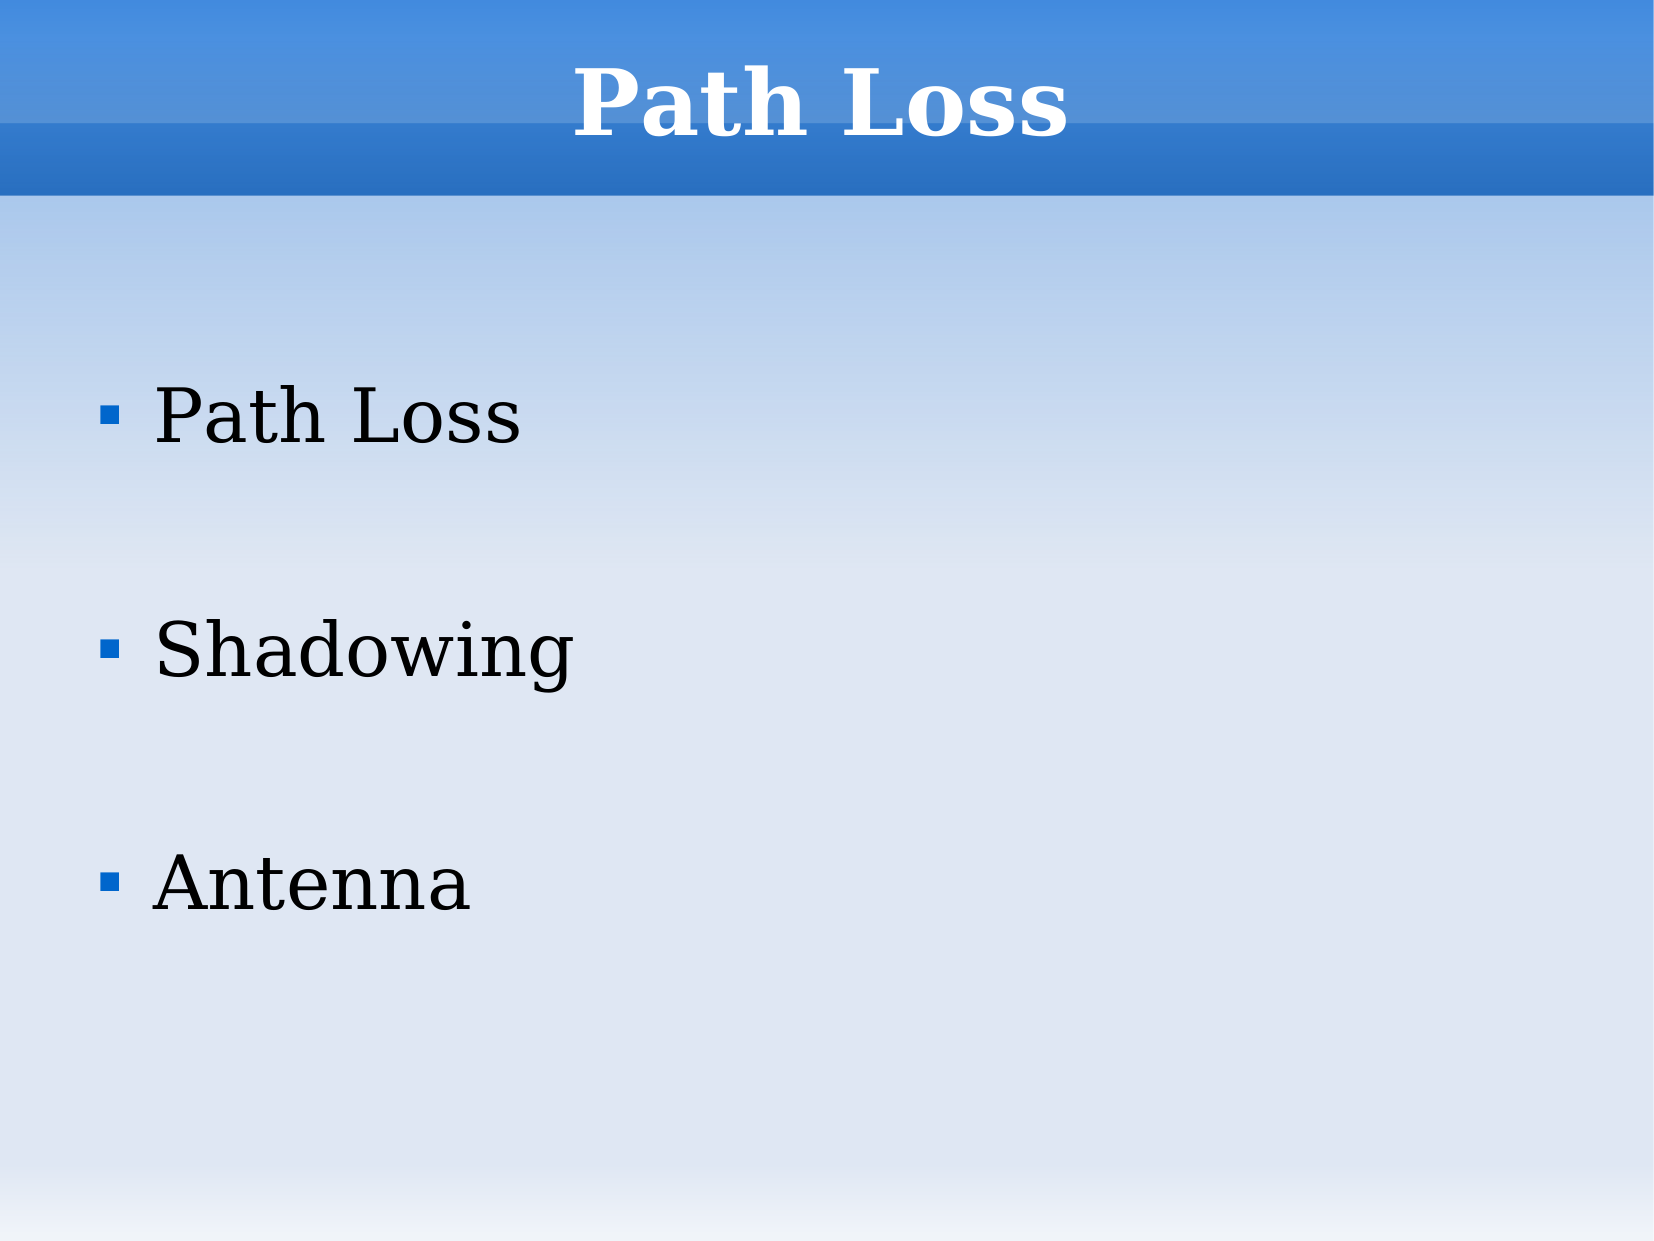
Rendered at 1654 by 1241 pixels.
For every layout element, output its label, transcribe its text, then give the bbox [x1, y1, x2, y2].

list Path Loss Shadowing Antenna [82, 290, 1571, 1185]
title Path Loss [76, 0, 1565, 208]
picture [0, 0, 1654, 1241]
